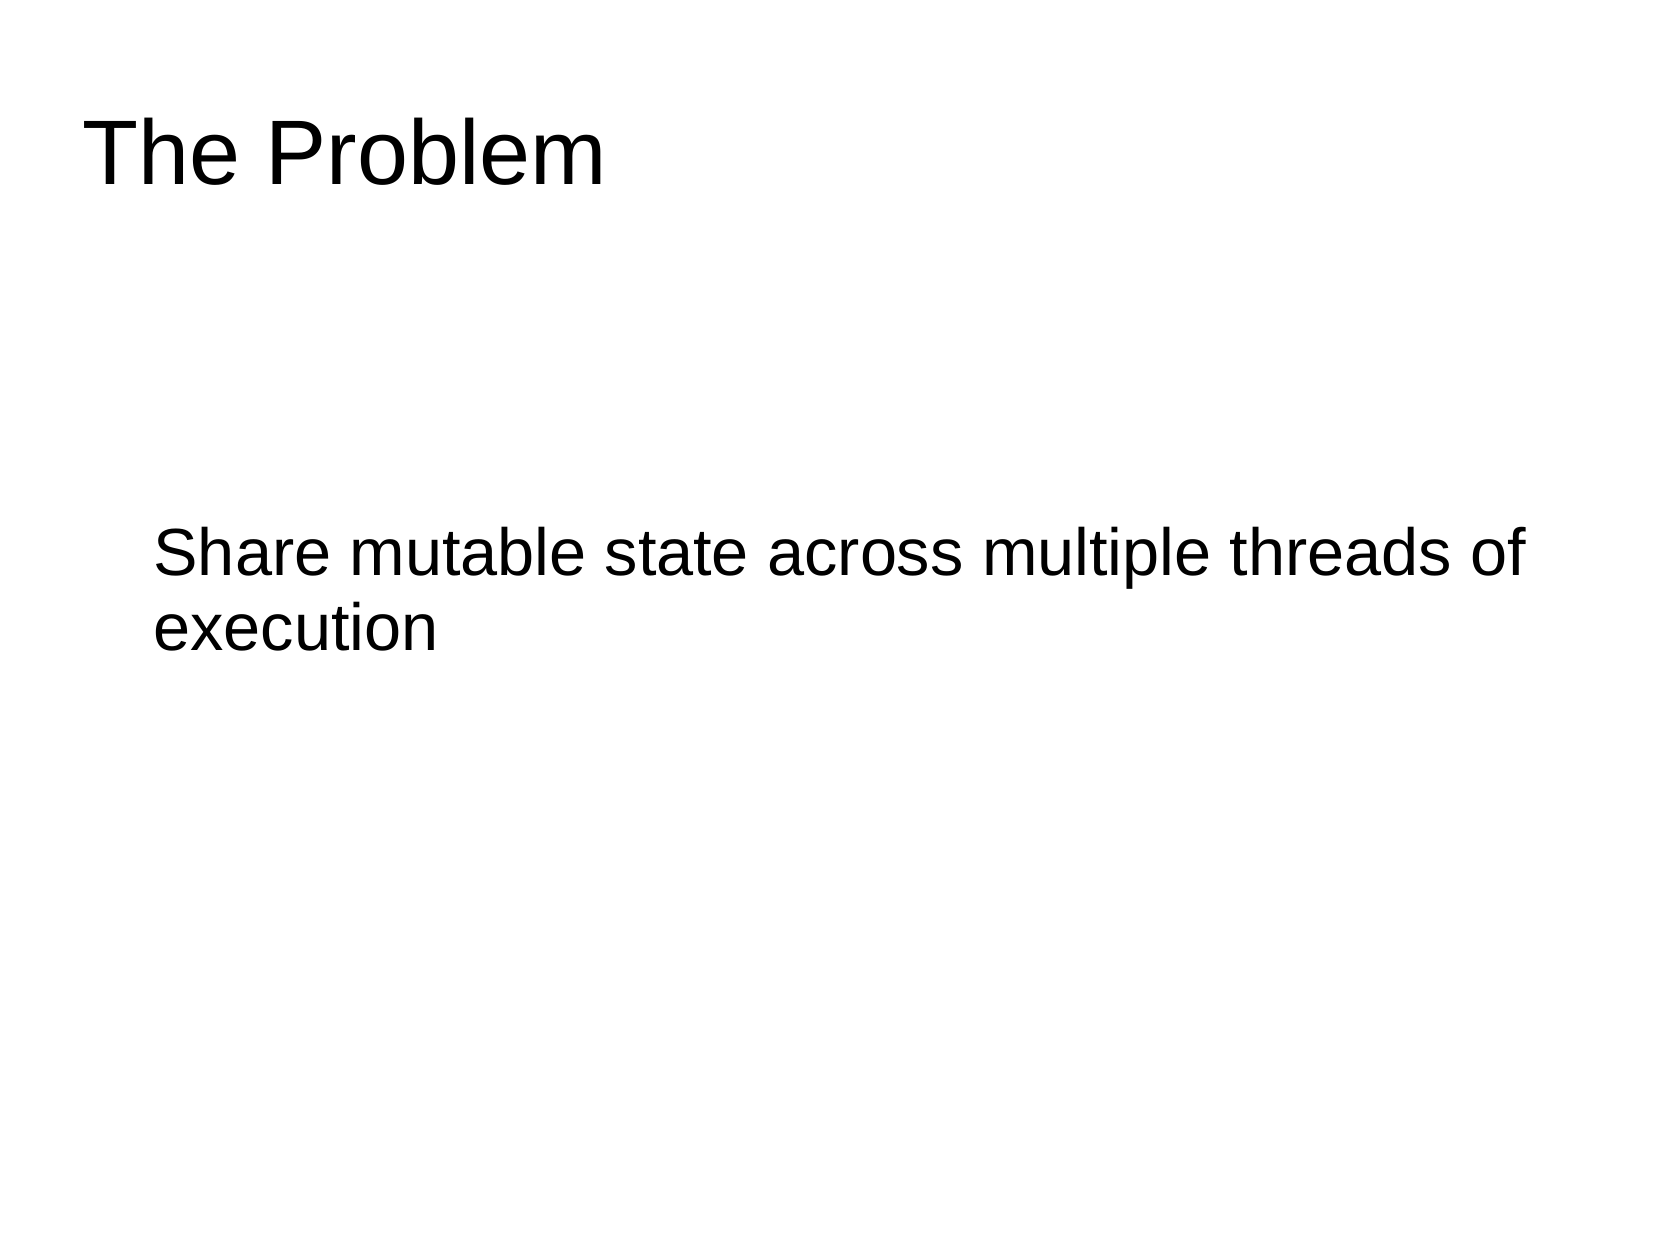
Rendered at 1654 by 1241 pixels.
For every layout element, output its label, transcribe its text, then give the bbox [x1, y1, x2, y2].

title The Problem [82, 49, 1571, 257]
list Share mutable state across multiple threads of execution [82, 515, 1571, 725]
